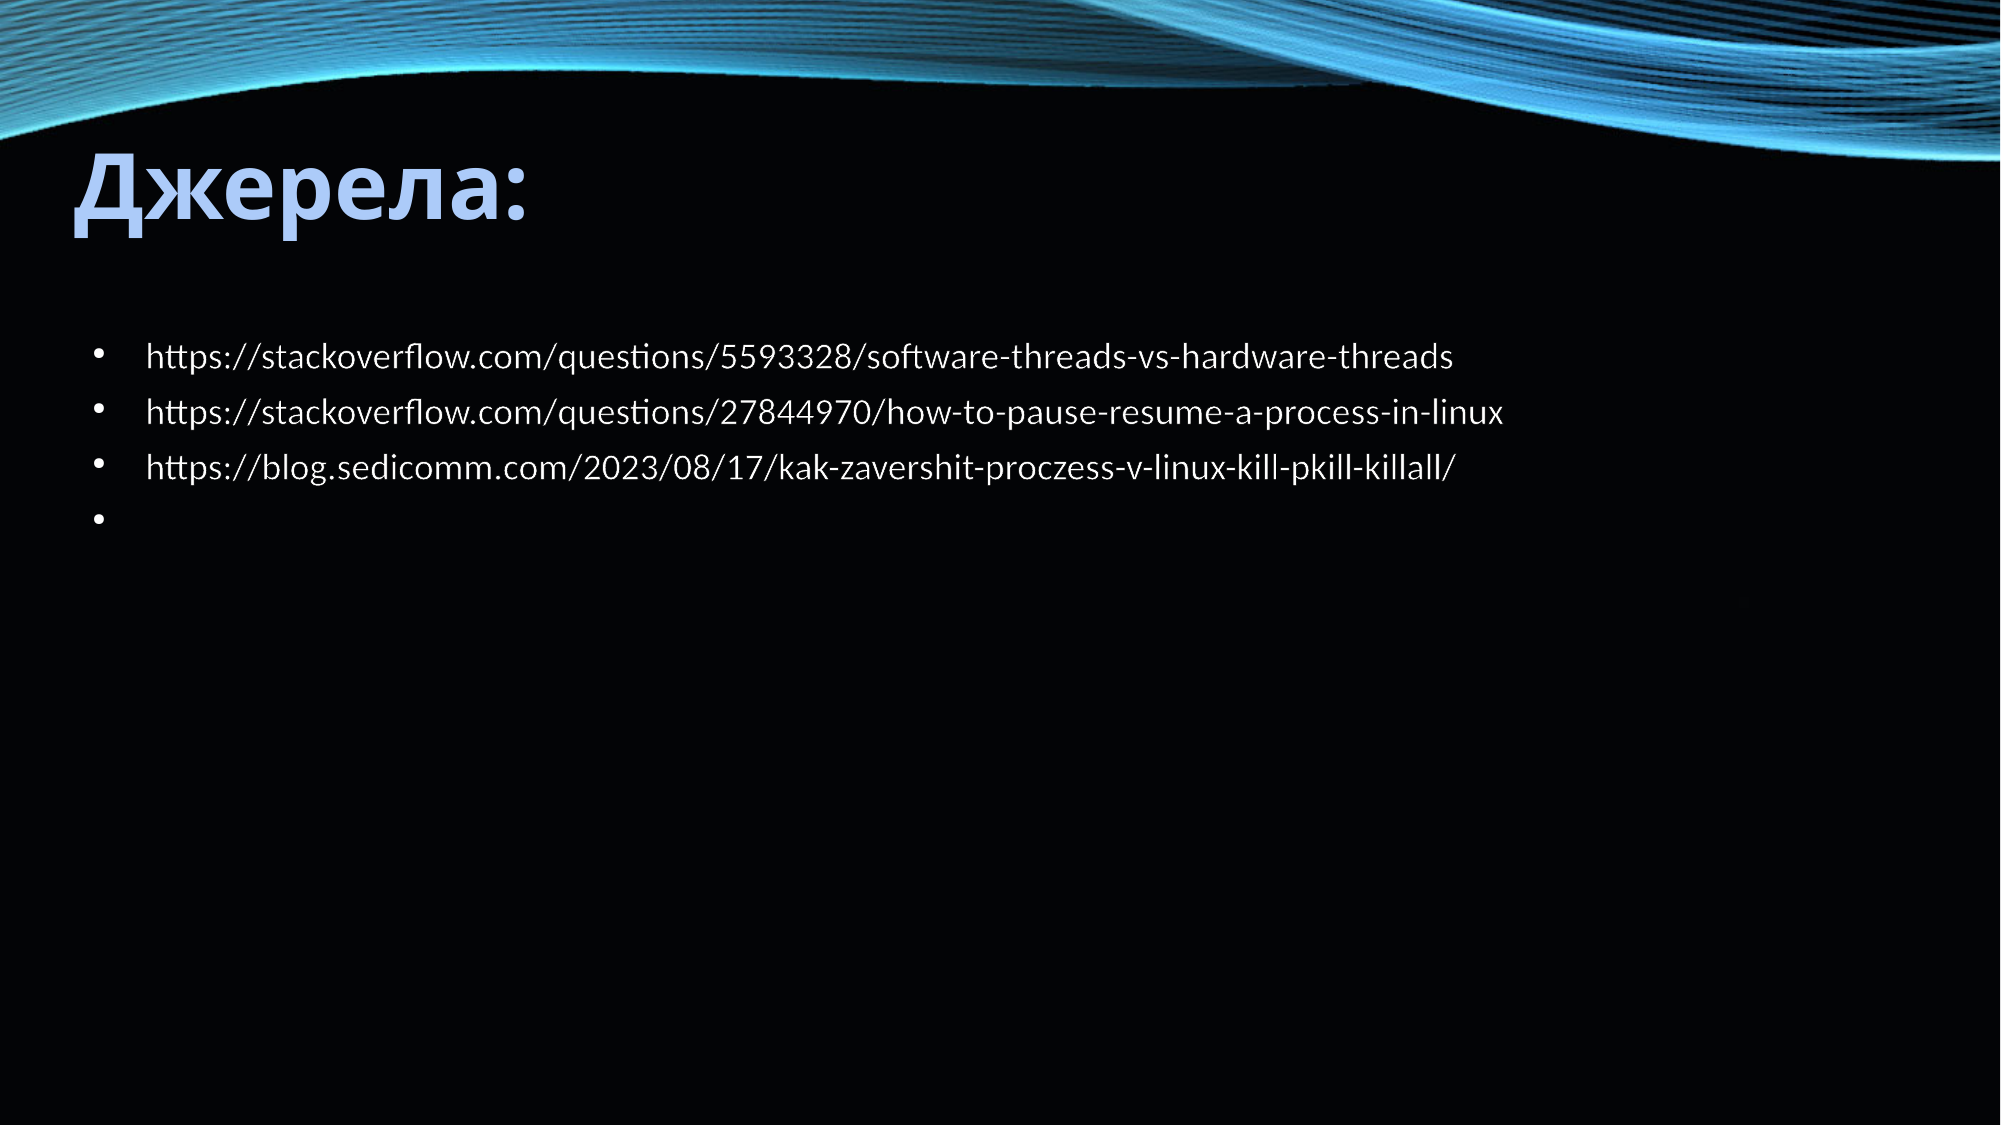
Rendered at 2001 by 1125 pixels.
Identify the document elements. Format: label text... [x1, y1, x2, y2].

list https://stackoverflow.com/questions/5593328/software-threads-vs-hardware-threads https://stackoverflow.com/questions/27844970/how-to-pause-resume-a-process-in-linux https://blog.sedicomm.com/2023/08/17/kak-zavershit-proczess-v-linux-kill-pkill-killall/ [59, 328, 1940, 1043]
title Джерела: [59, 81, 1916, 299]
picture [0, 0, 2001, 1125]
